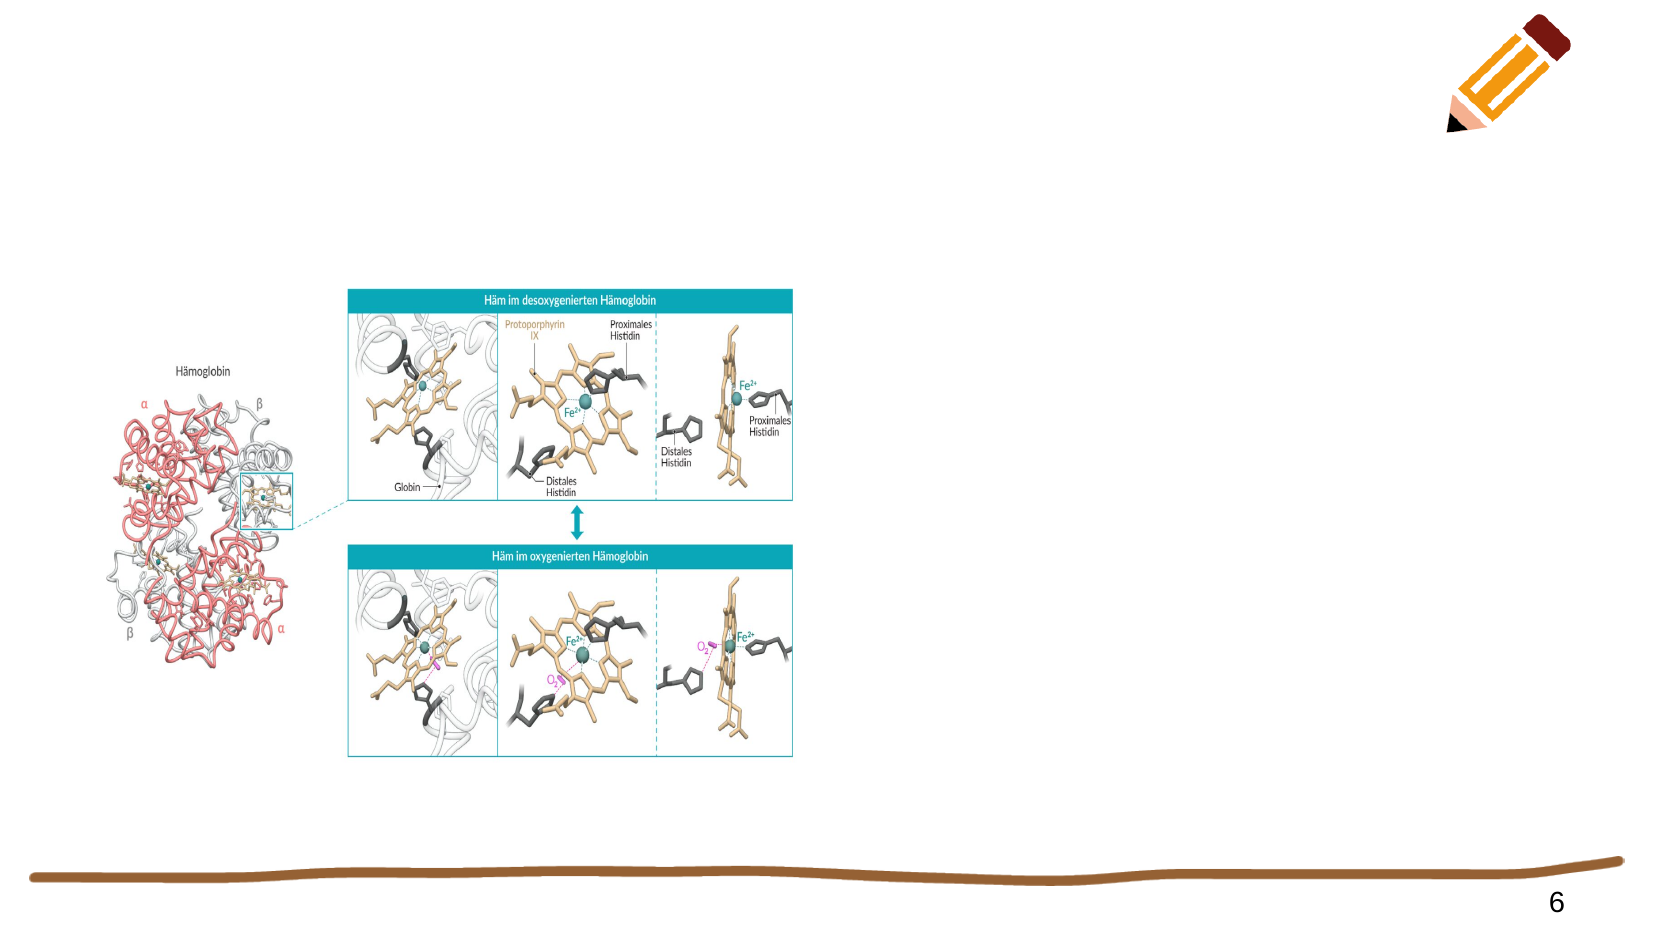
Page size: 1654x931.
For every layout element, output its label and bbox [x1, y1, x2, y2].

picture [88, 262, 809, 788]
picture [29, 856, 1625, 886]
picture [1446, 14, 1571, 133]
